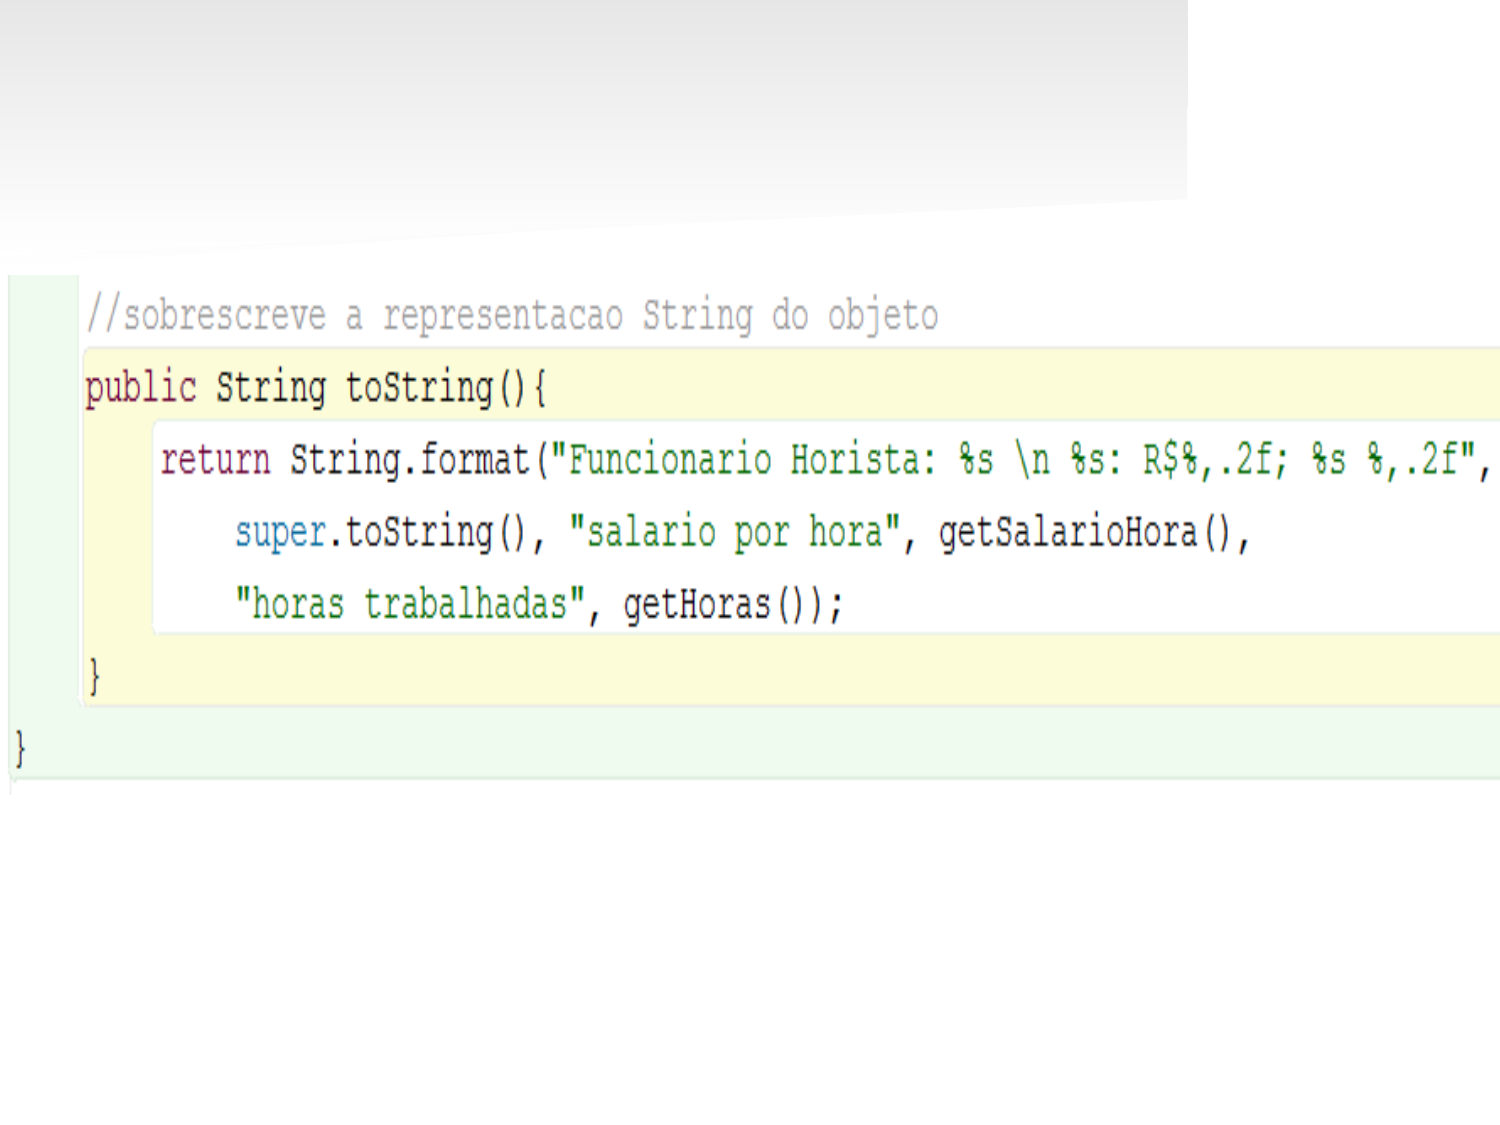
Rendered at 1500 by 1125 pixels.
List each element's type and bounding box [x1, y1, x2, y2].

picture [0, 275, 1500, 796]
